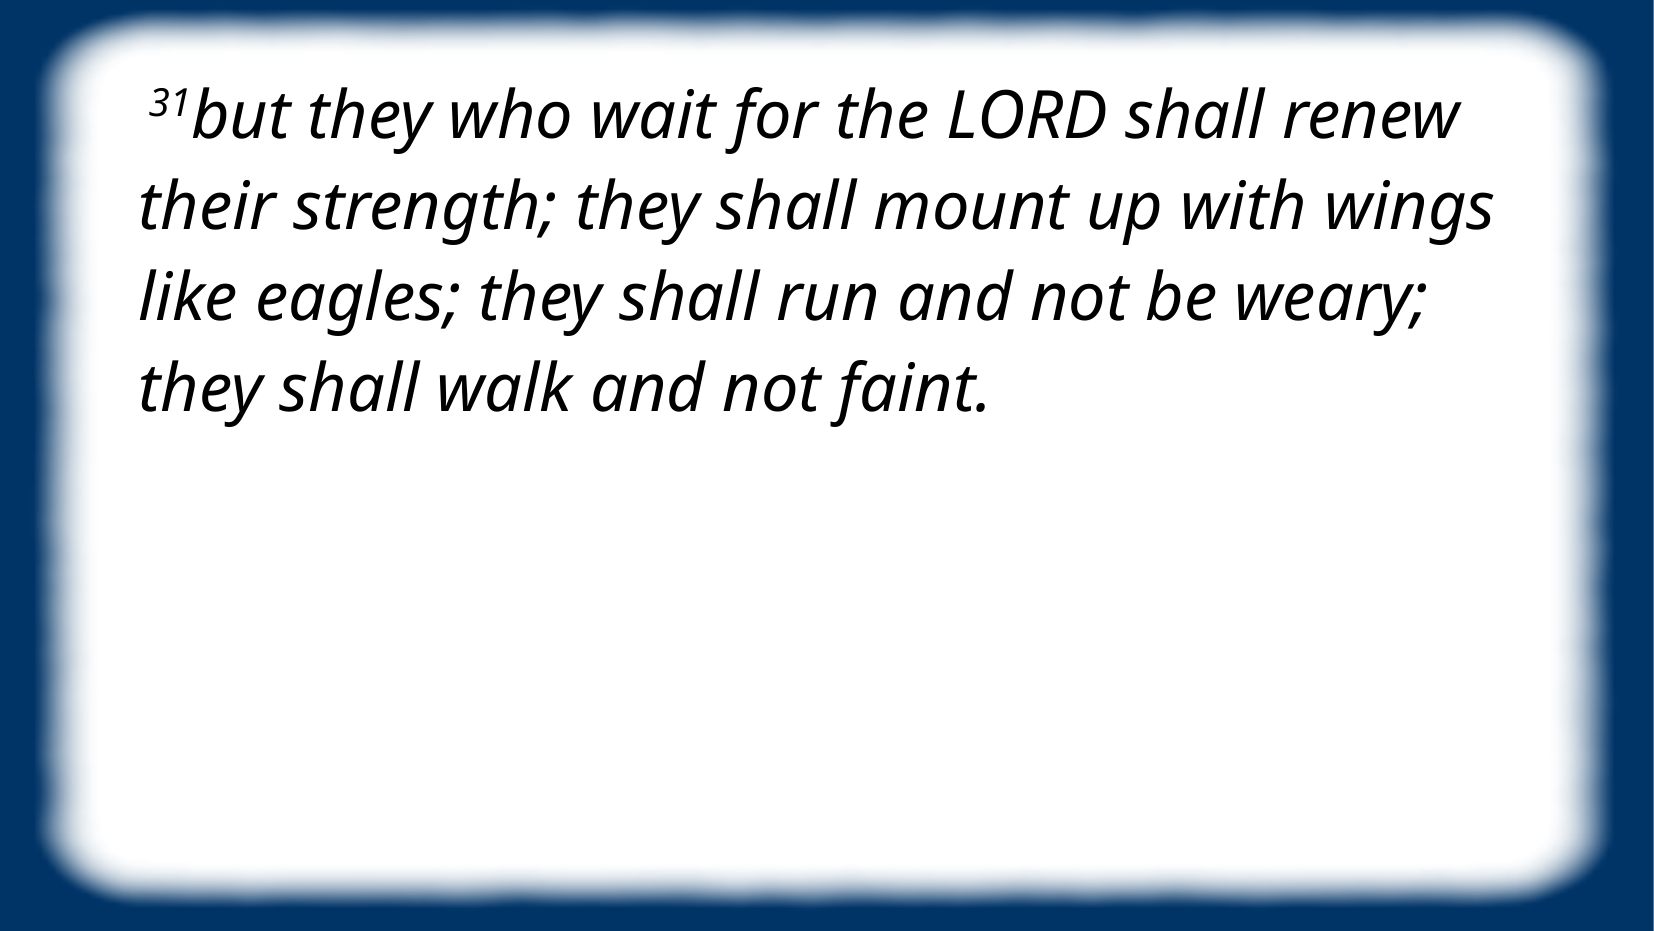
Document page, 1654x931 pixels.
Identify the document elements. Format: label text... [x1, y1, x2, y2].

text_box 31but they who wait for the LORD shall renew their strength; they shall mount up with wings like eagles; they shall run and not be weary; they shall walk and not faint. [105, 60, 1546, 466]
picture [0, 0, 1654, 931]
